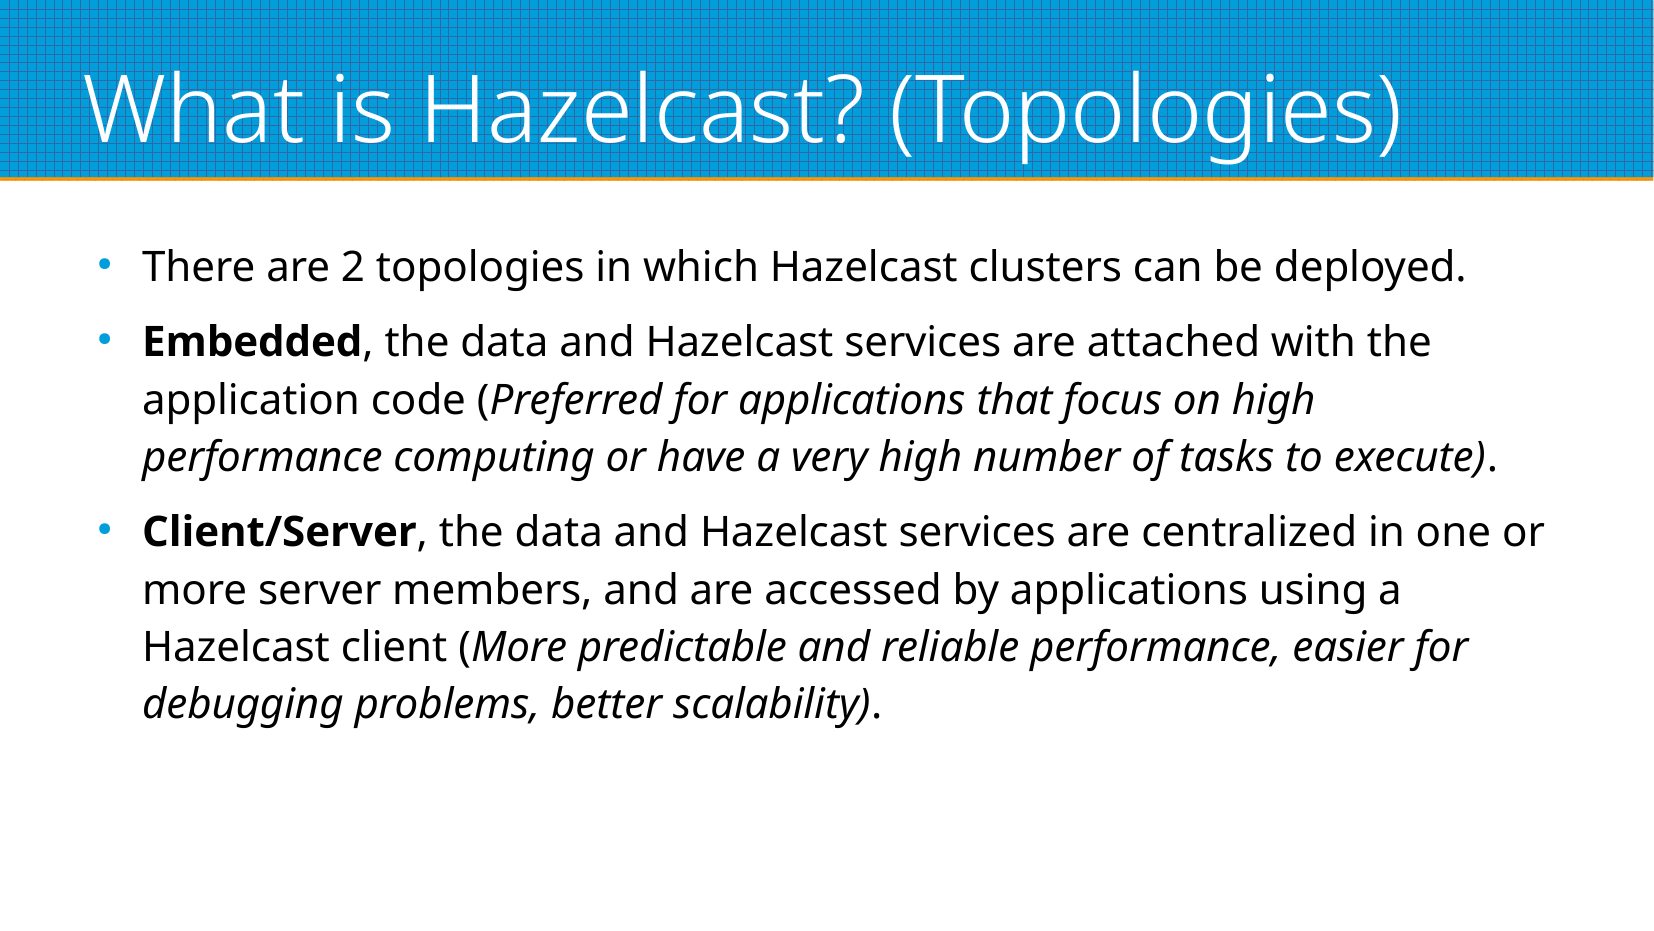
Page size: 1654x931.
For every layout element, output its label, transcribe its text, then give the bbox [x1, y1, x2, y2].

list There are 2 topologies in which Hazelcast clusters can be deployed. Embedded, the data and Hazelcast services are attached with the application code (Preferred for applications that focus on high performance computing or have a very high number of tasks to execute). Client/Server, the data and Hazelcast services are centralized in one or more server members, and are accessed by applications using a Hazelcast client (More predictable and reliable performance, easier for debugging problems, better scalability). [82, 236, 1563, 811]
title What is Hazelcast? (Topologies) [82, 14, 1571, 171]
